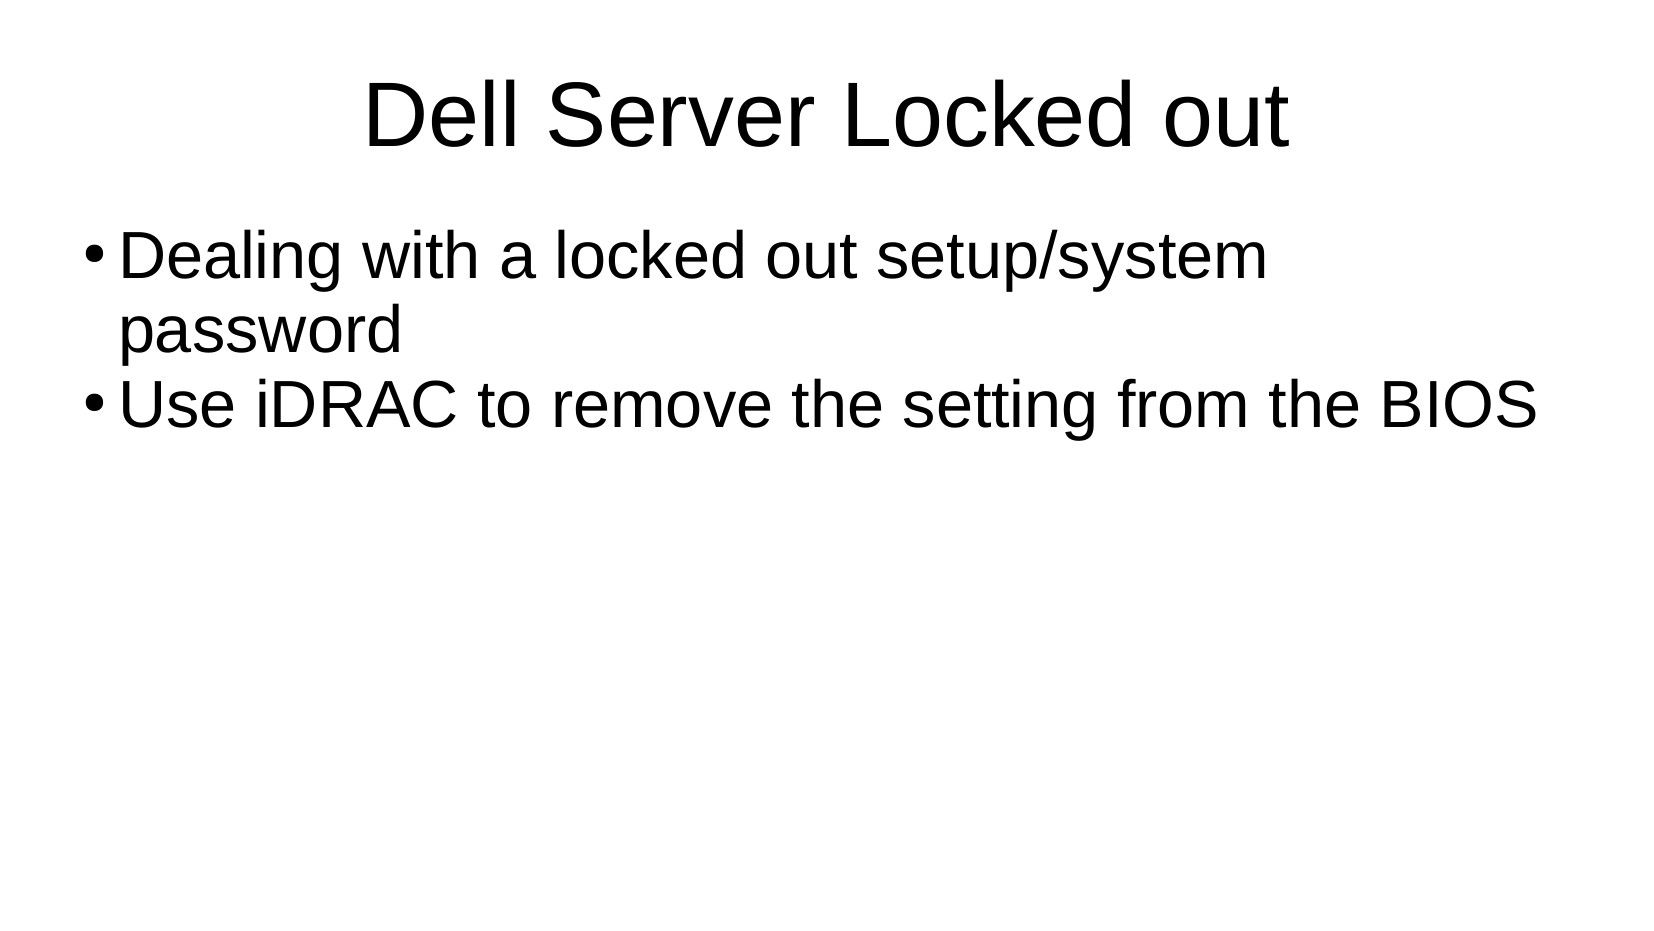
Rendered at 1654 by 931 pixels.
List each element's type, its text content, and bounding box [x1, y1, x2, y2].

title Dell Server Locked out [82, 37, 1571, 193]
subtitle Dealing with a locked out setup/system password Use iDRAC to remove the setting from the BIOS [82, 217, 1571, 758]
